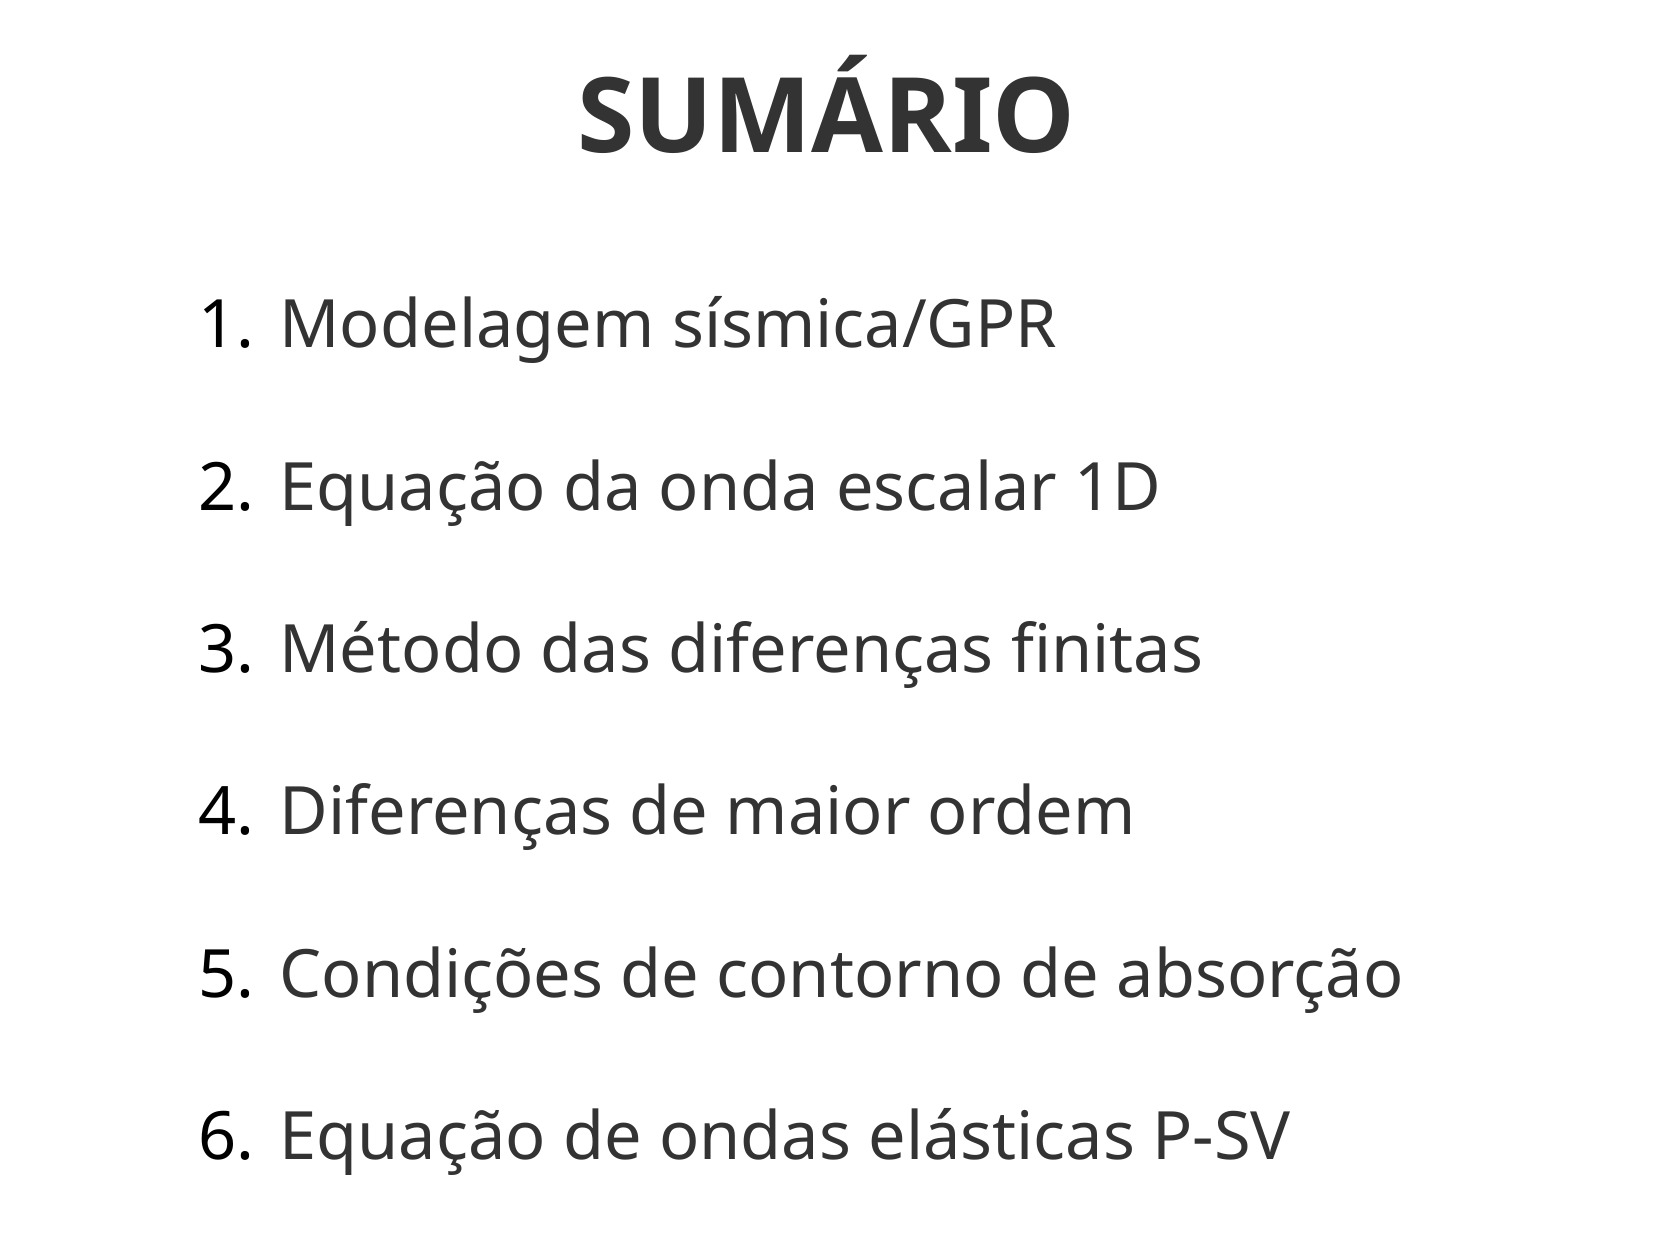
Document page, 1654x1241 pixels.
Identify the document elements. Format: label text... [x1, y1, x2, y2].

title SUMÁRIO [82, 8, 1571, 216]
list Modelagem sísmica/GPR Equação da onda escalar 1D Método das diferenças finitas Diferenças de maior ordem Condições de contorno de absorção Equação de ondas elásticas P-SV [183, 231, 1638, 1182]
